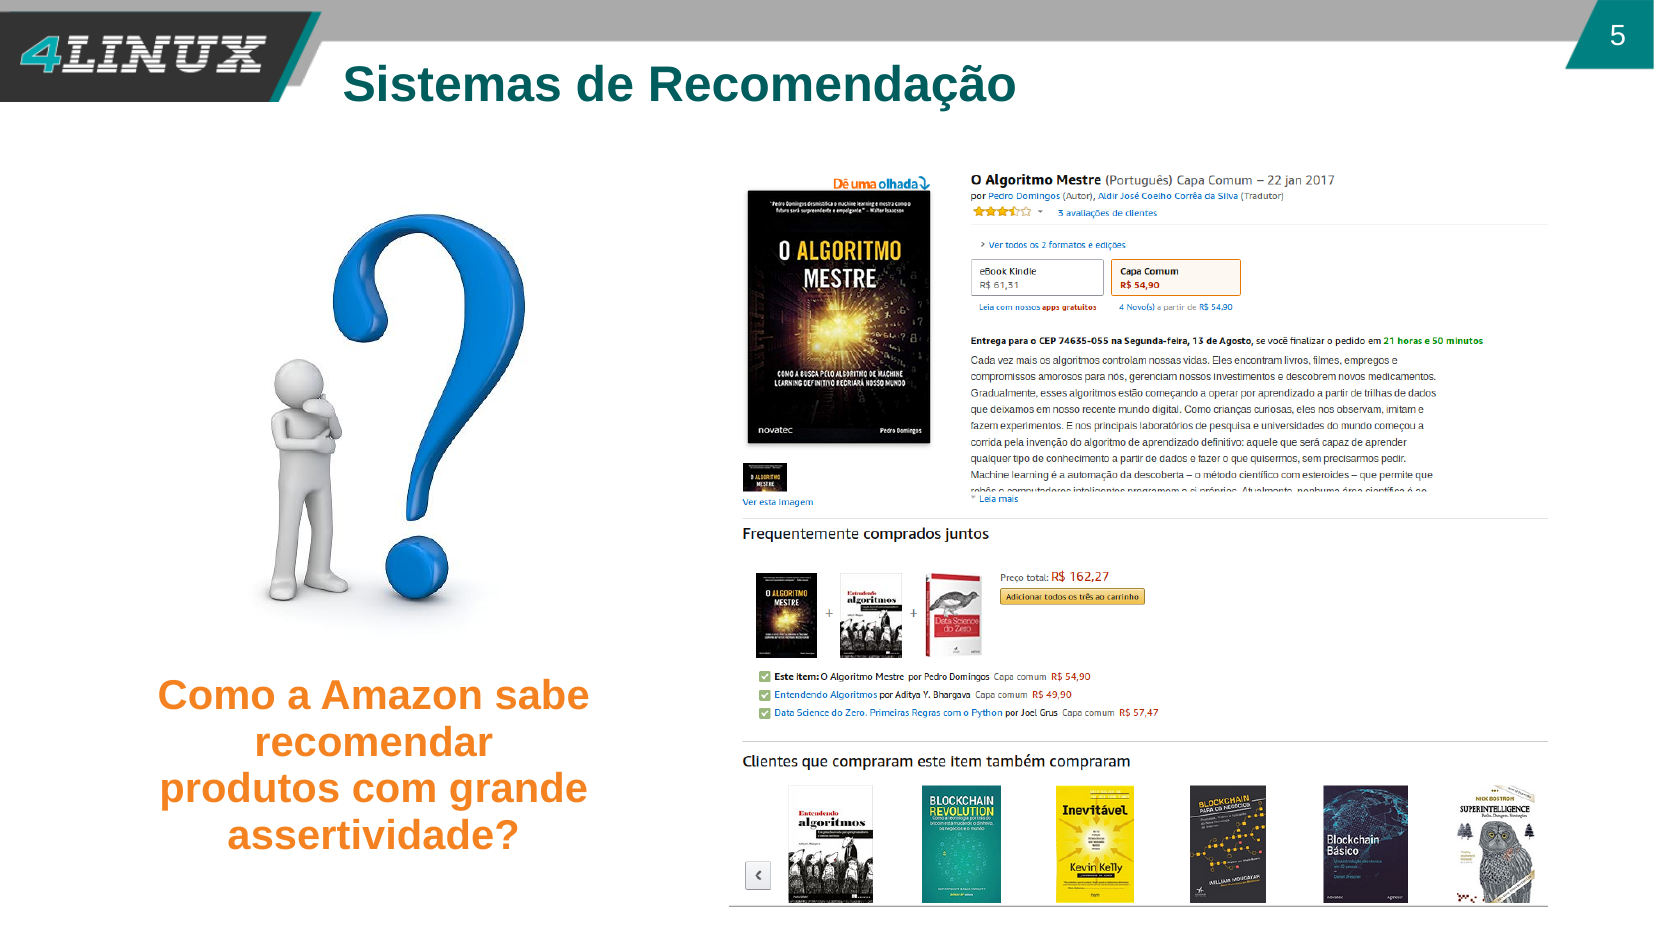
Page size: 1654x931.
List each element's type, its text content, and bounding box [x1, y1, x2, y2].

title Sistemas de Recomendação [342, 52, 1630, 118]
picture [729, 166, 1548, 908]
picture [159, 179, 609, 642]
picture [0, 0, 1654, 102]
text_box Como a Amazon sabe recomendar produtos com grande assertividade? [18, 664, 729, 931]
